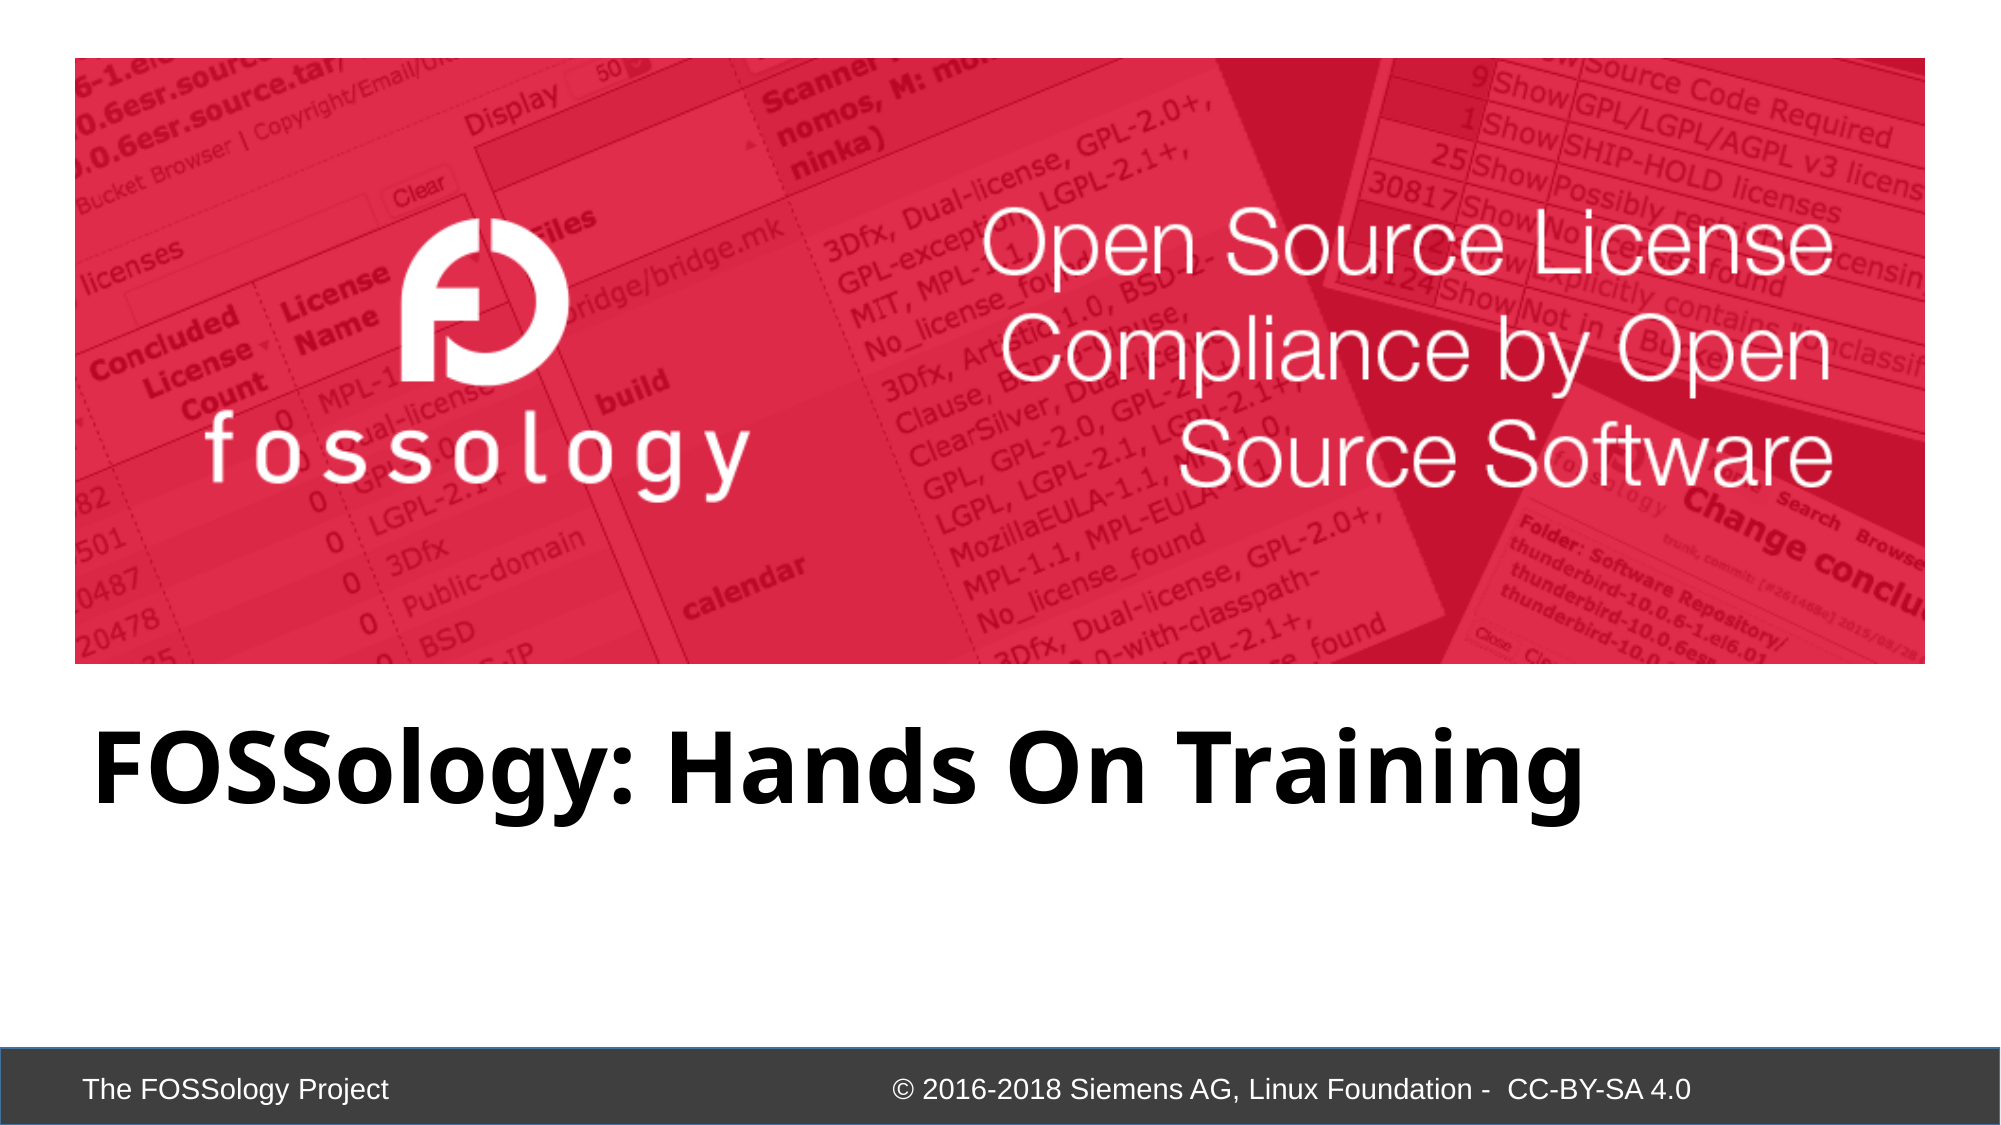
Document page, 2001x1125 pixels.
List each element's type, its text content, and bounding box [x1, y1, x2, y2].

text_box FOSSology: Hands On Training [75, 663, 1925, 832]
picture [75, 58, 1925, 663]
